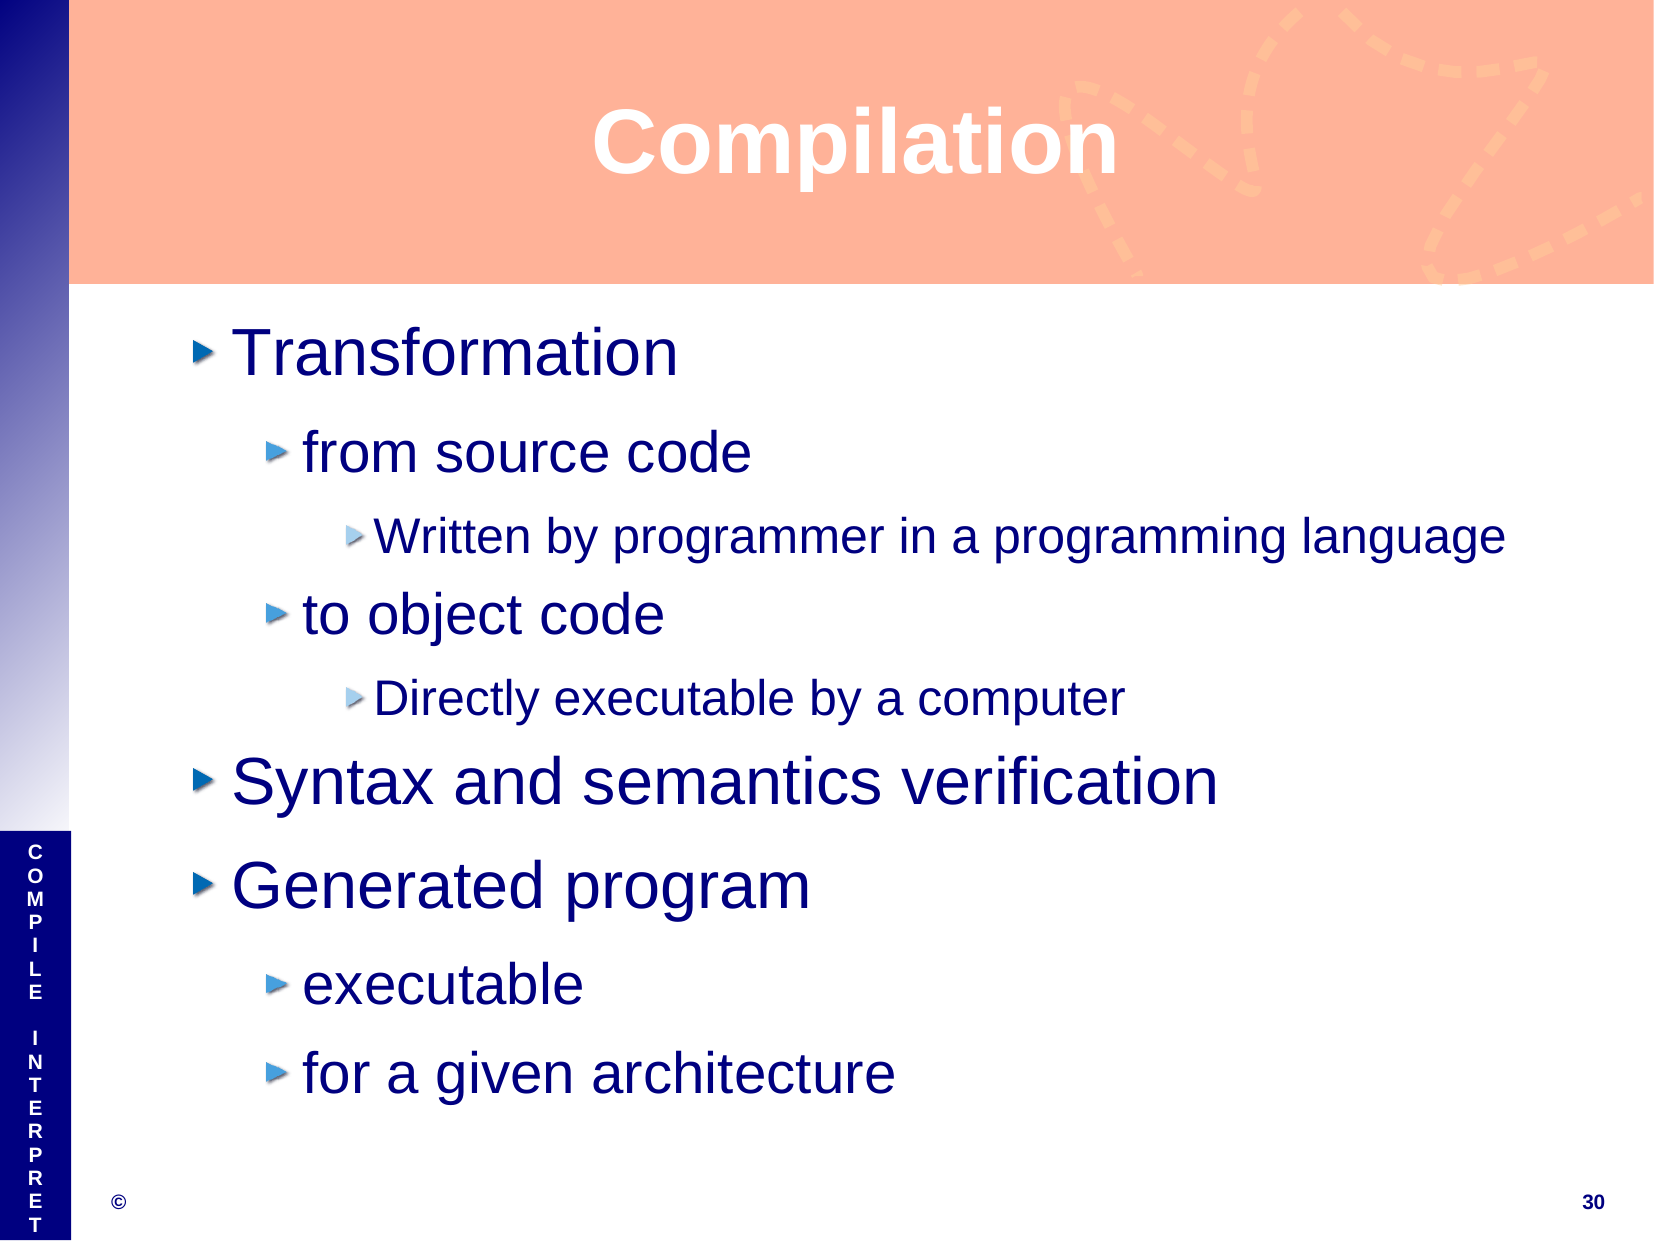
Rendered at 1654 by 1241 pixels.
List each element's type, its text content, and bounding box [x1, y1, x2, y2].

list Transformation from source code Written by programmer in a programming language to object code Directly executable by a computer Syntax and semantics verification Generated program executable for a given architecture [160, 315, 1564, 1137]
title Compilation [96, 37, 1617, 246]
text_box C O M P I L E I N T E R P R E T [0, 830, 71, 1241]
